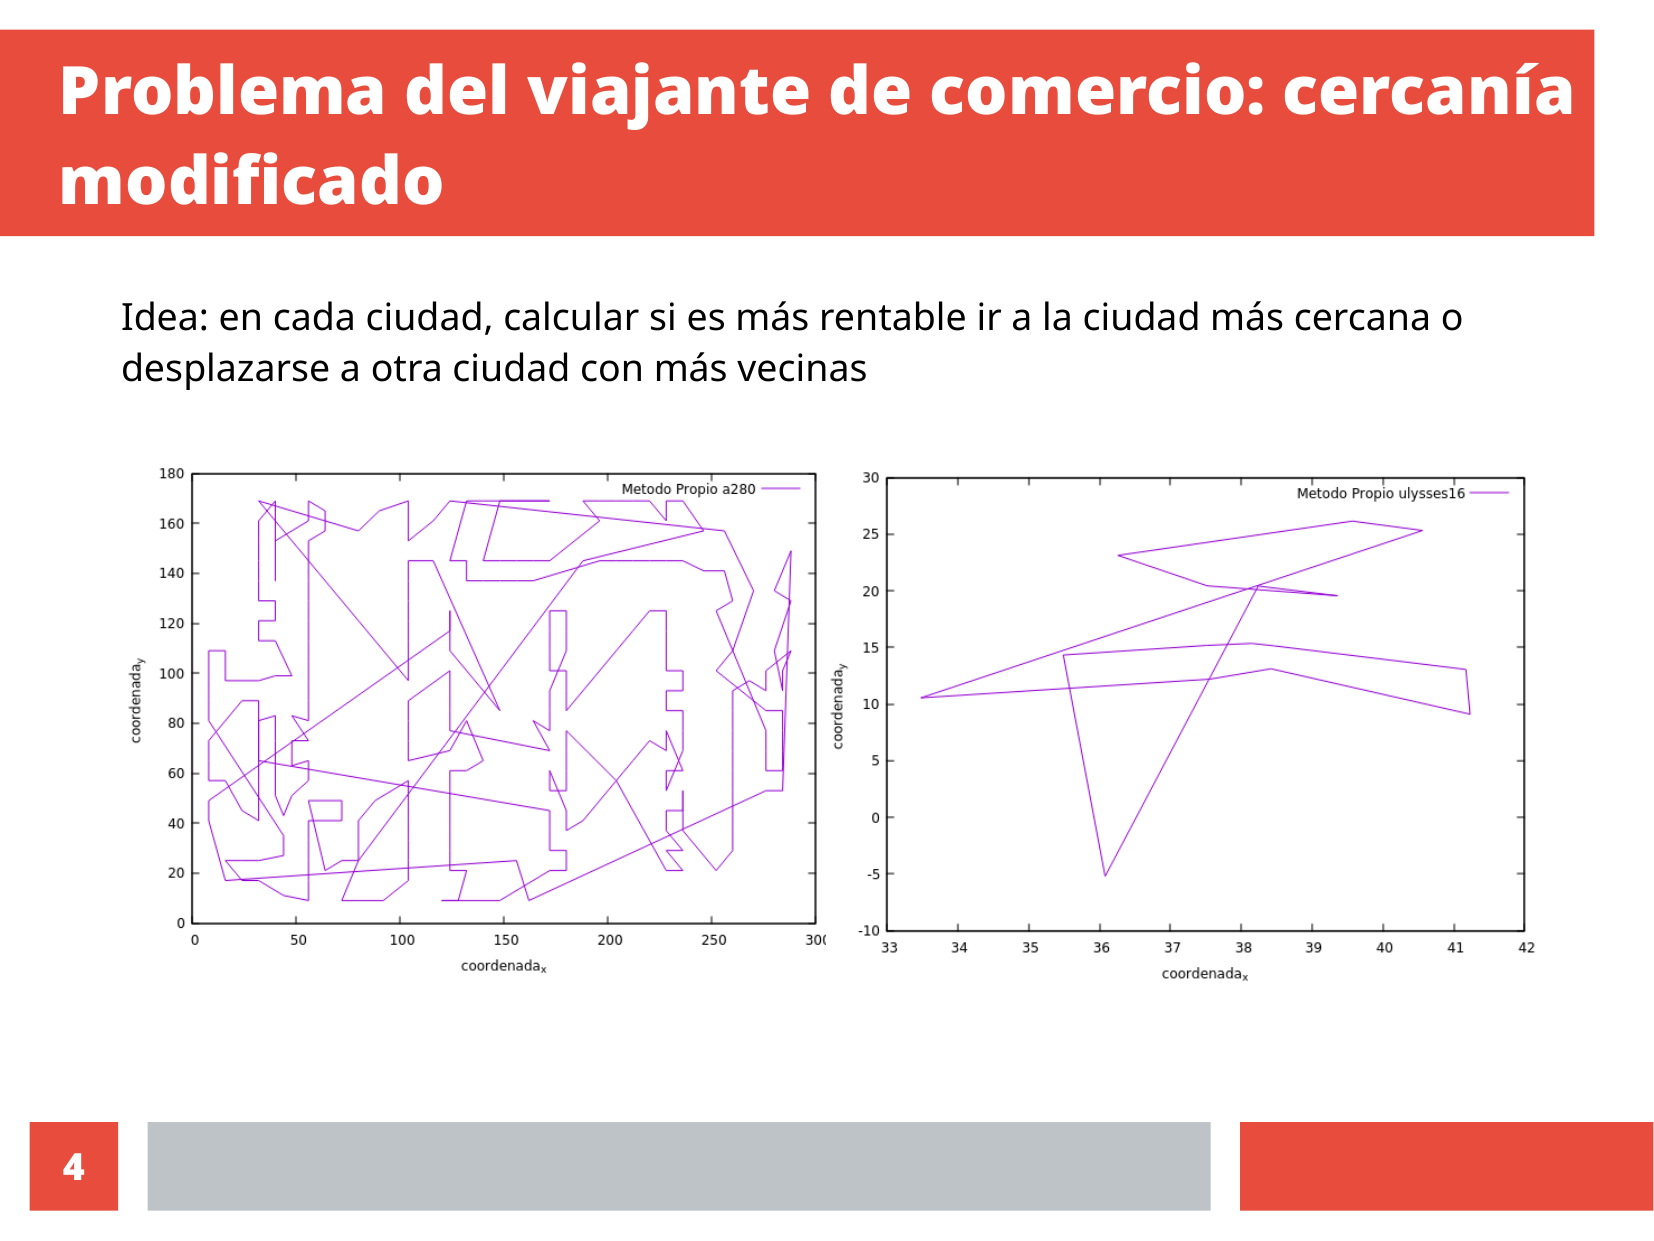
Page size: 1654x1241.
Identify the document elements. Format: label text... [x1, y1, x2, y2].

title Problema del viajante de comercio: cercanía modificado [59, 76, 1595, 225]
text_box Idea: en cada ciudad, calcular si es más rentable ir a la ciudad más cercana o desplazarse a otra ciudad con más vecinas [106, 283, 1571, 386]
picture [124, 456, 1548, 1001]
